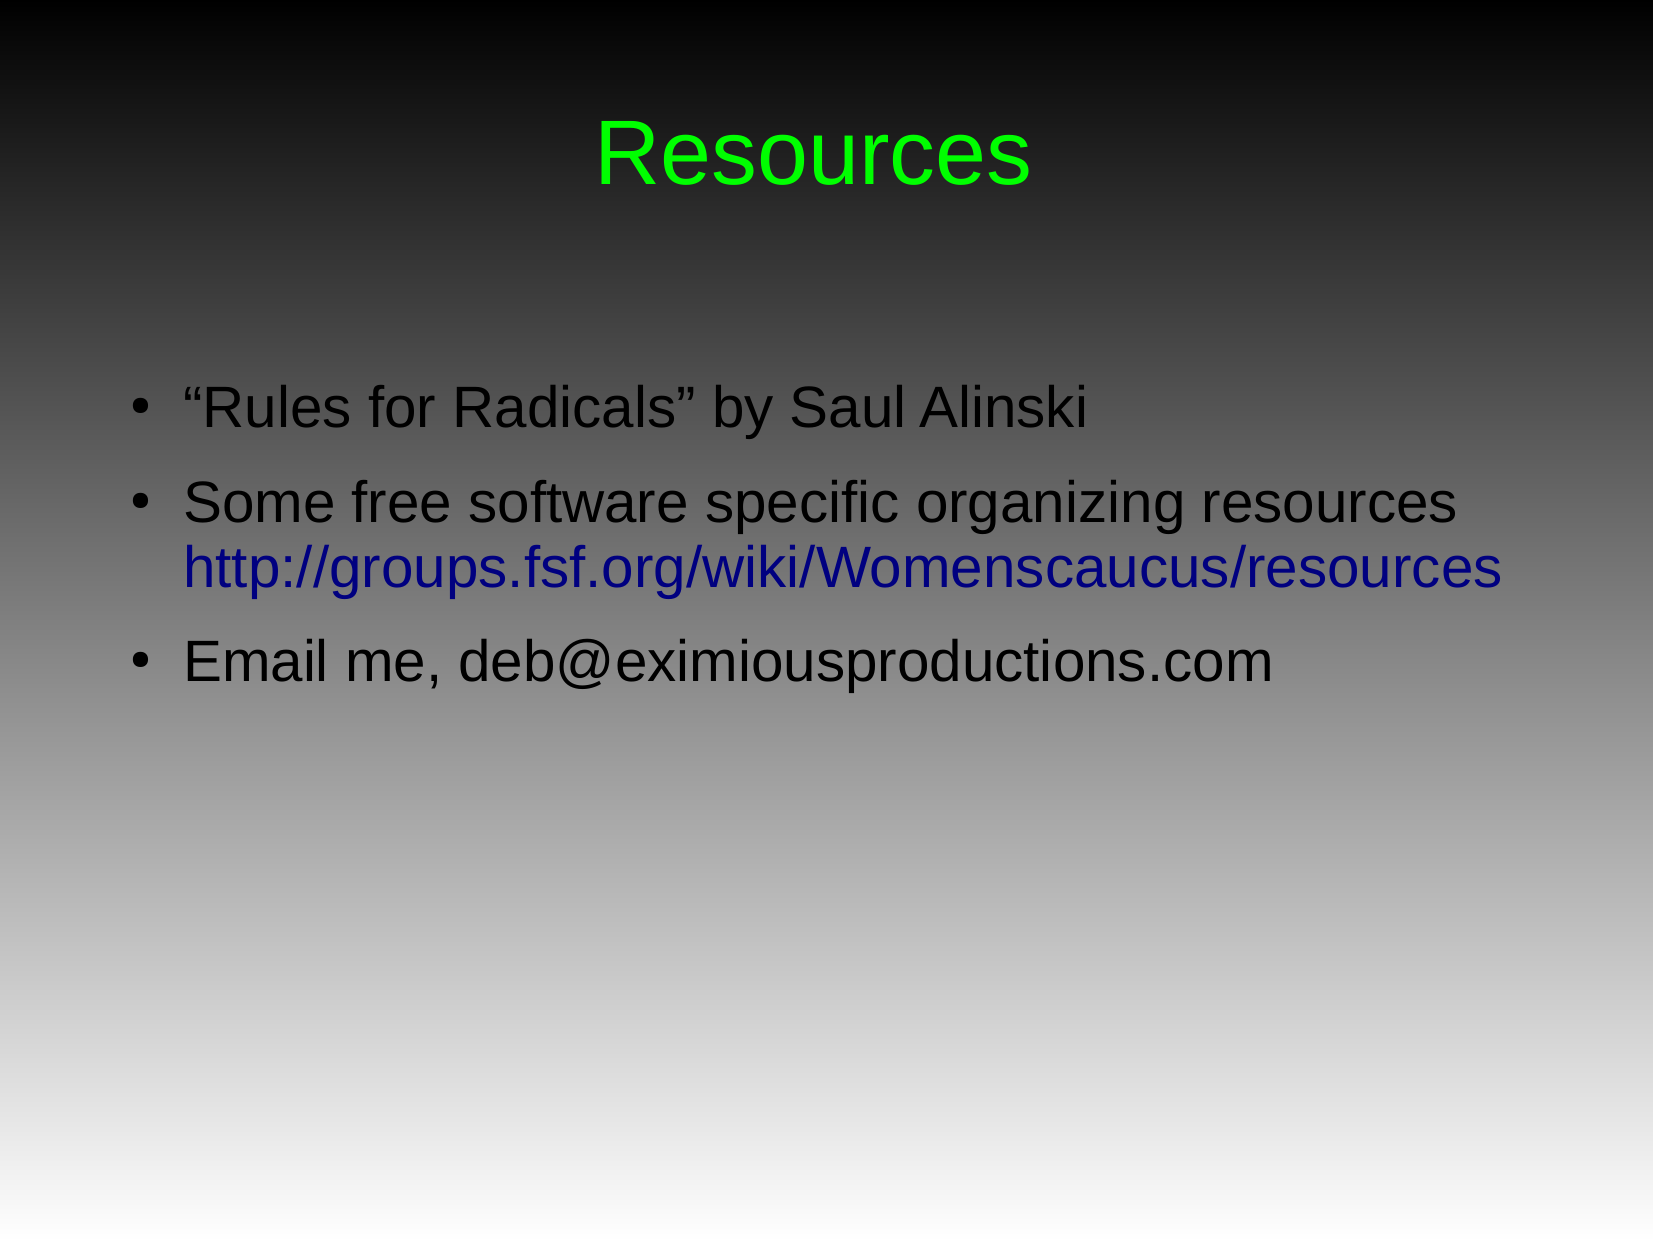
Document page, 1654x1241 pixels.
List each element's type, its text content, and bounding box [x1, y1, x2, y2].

title Resources [82, 49, 1571, 257]
list “Rules for Radicals” by Saul Alinski Some free software specific organizing resources http://groups.fsf.org/wiki/Womenscaucus/resources Email me, deb@eximiousproductions.com [112, 375, 1514, 428]
subtitle [87, 428, 1576, 1201]
